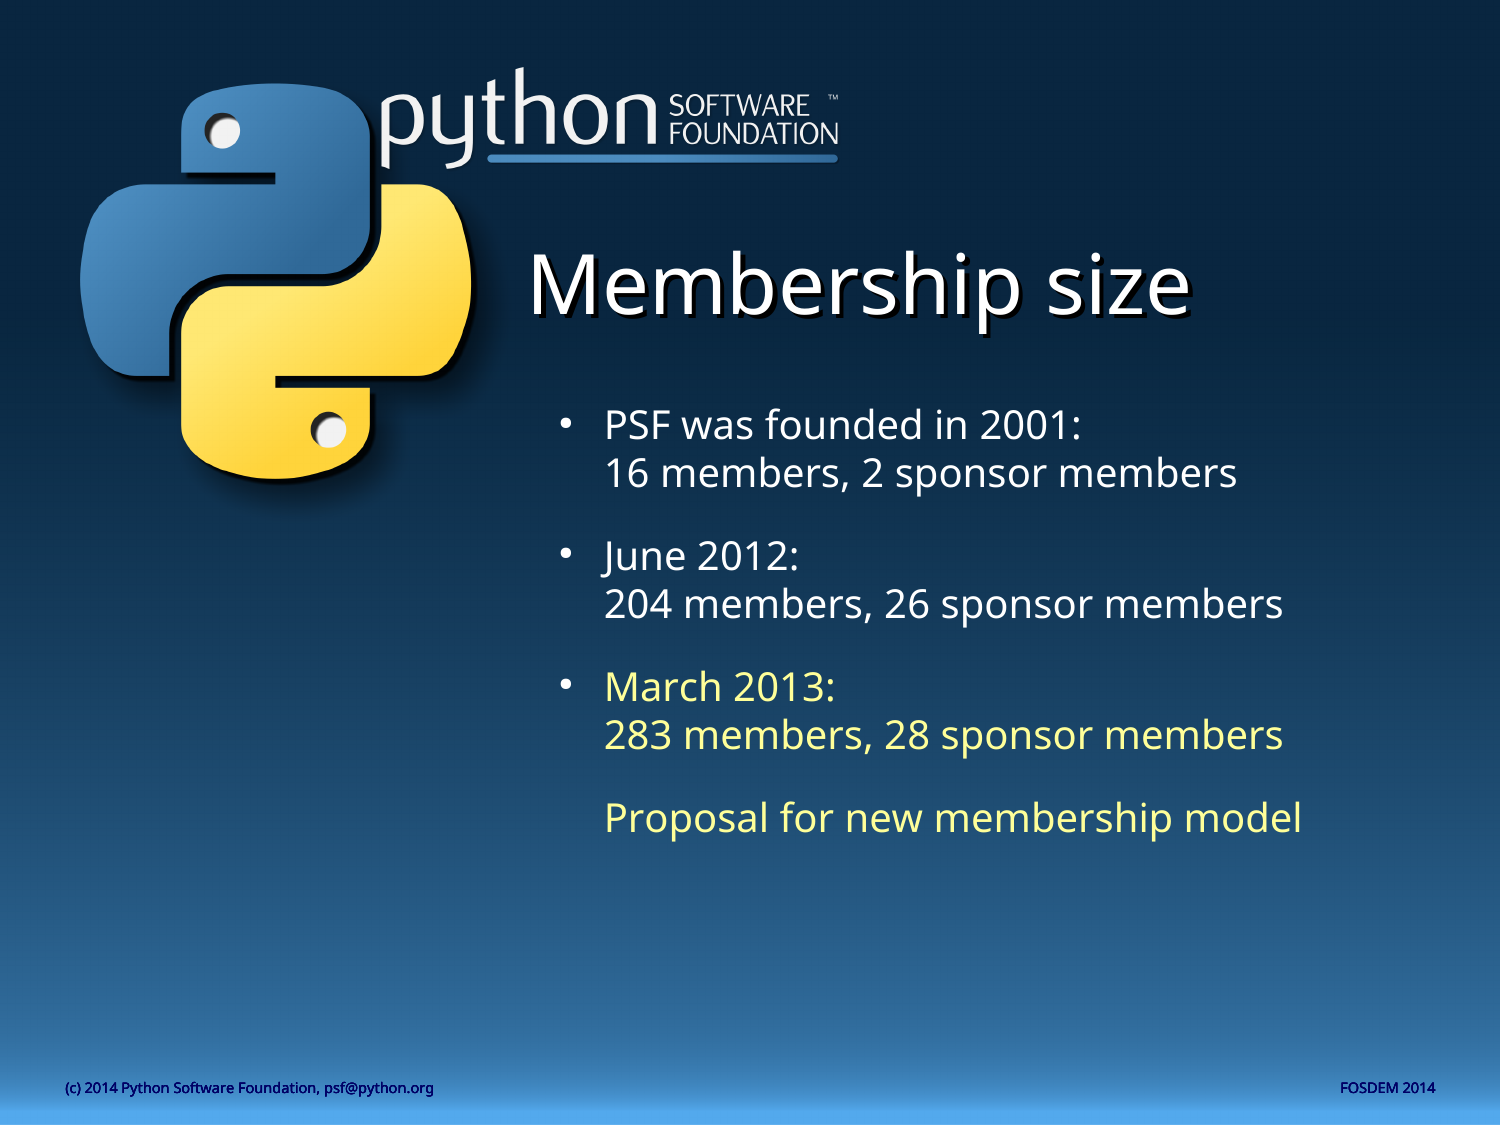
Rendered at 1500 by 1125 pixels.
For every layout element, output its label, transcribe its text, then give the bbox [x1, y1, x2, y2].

title Membership size [512, 185, 1388, 377]
list PSF was founded in 2001: 16 members, 2 sponsor members June 2012: 204 members, 26 sponsor members March 2013: 283 members, 28 sponsor members Proposal for new membership model [544, 392, 1388, 1006]
picture [0, 0, 1500, 1125]
text_box (c) 2014 Python Software Foundation, psf@python.org FOSDEM 2014 [65, 1078, 1436, 1099]
